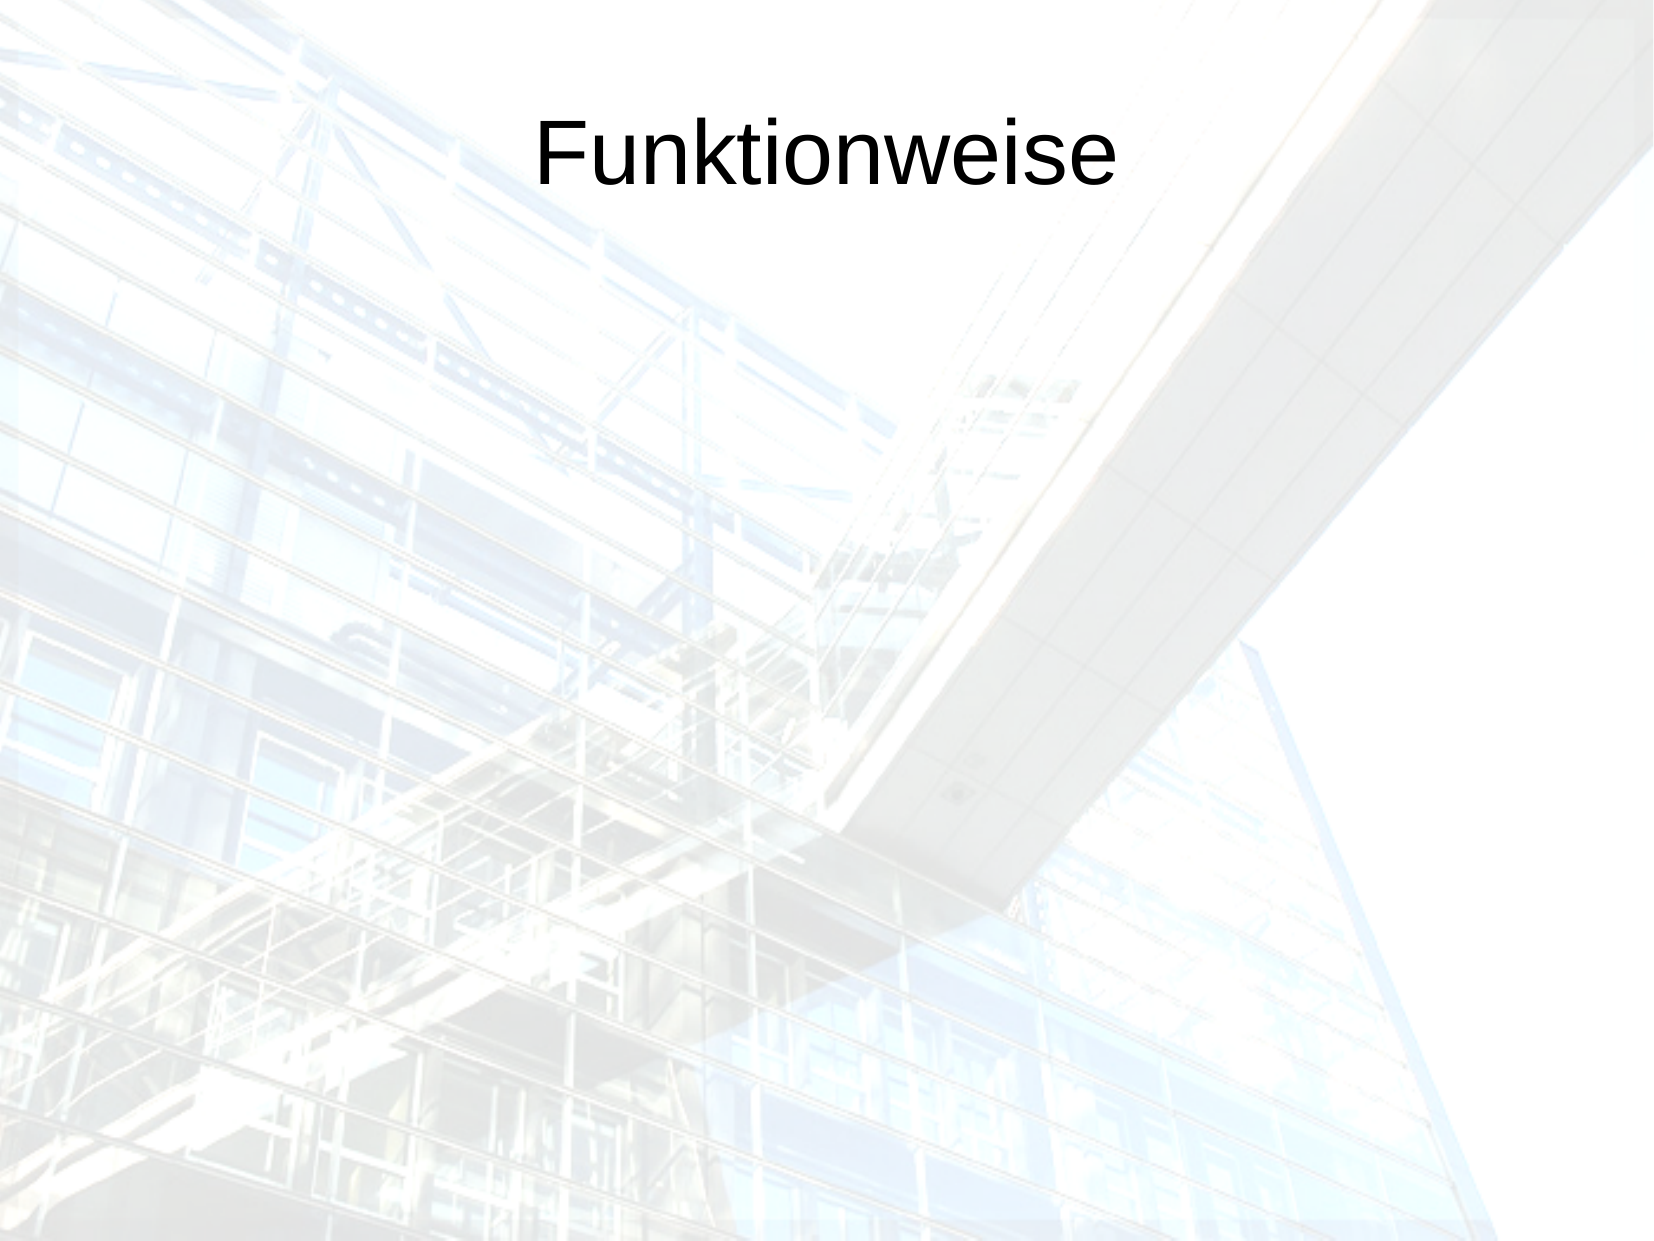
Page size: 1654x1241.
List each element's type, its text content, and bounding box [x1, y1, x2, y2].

picture [0, 0, 1654, 1241]
title Funktionweise [82, 56, 1571, 250]
